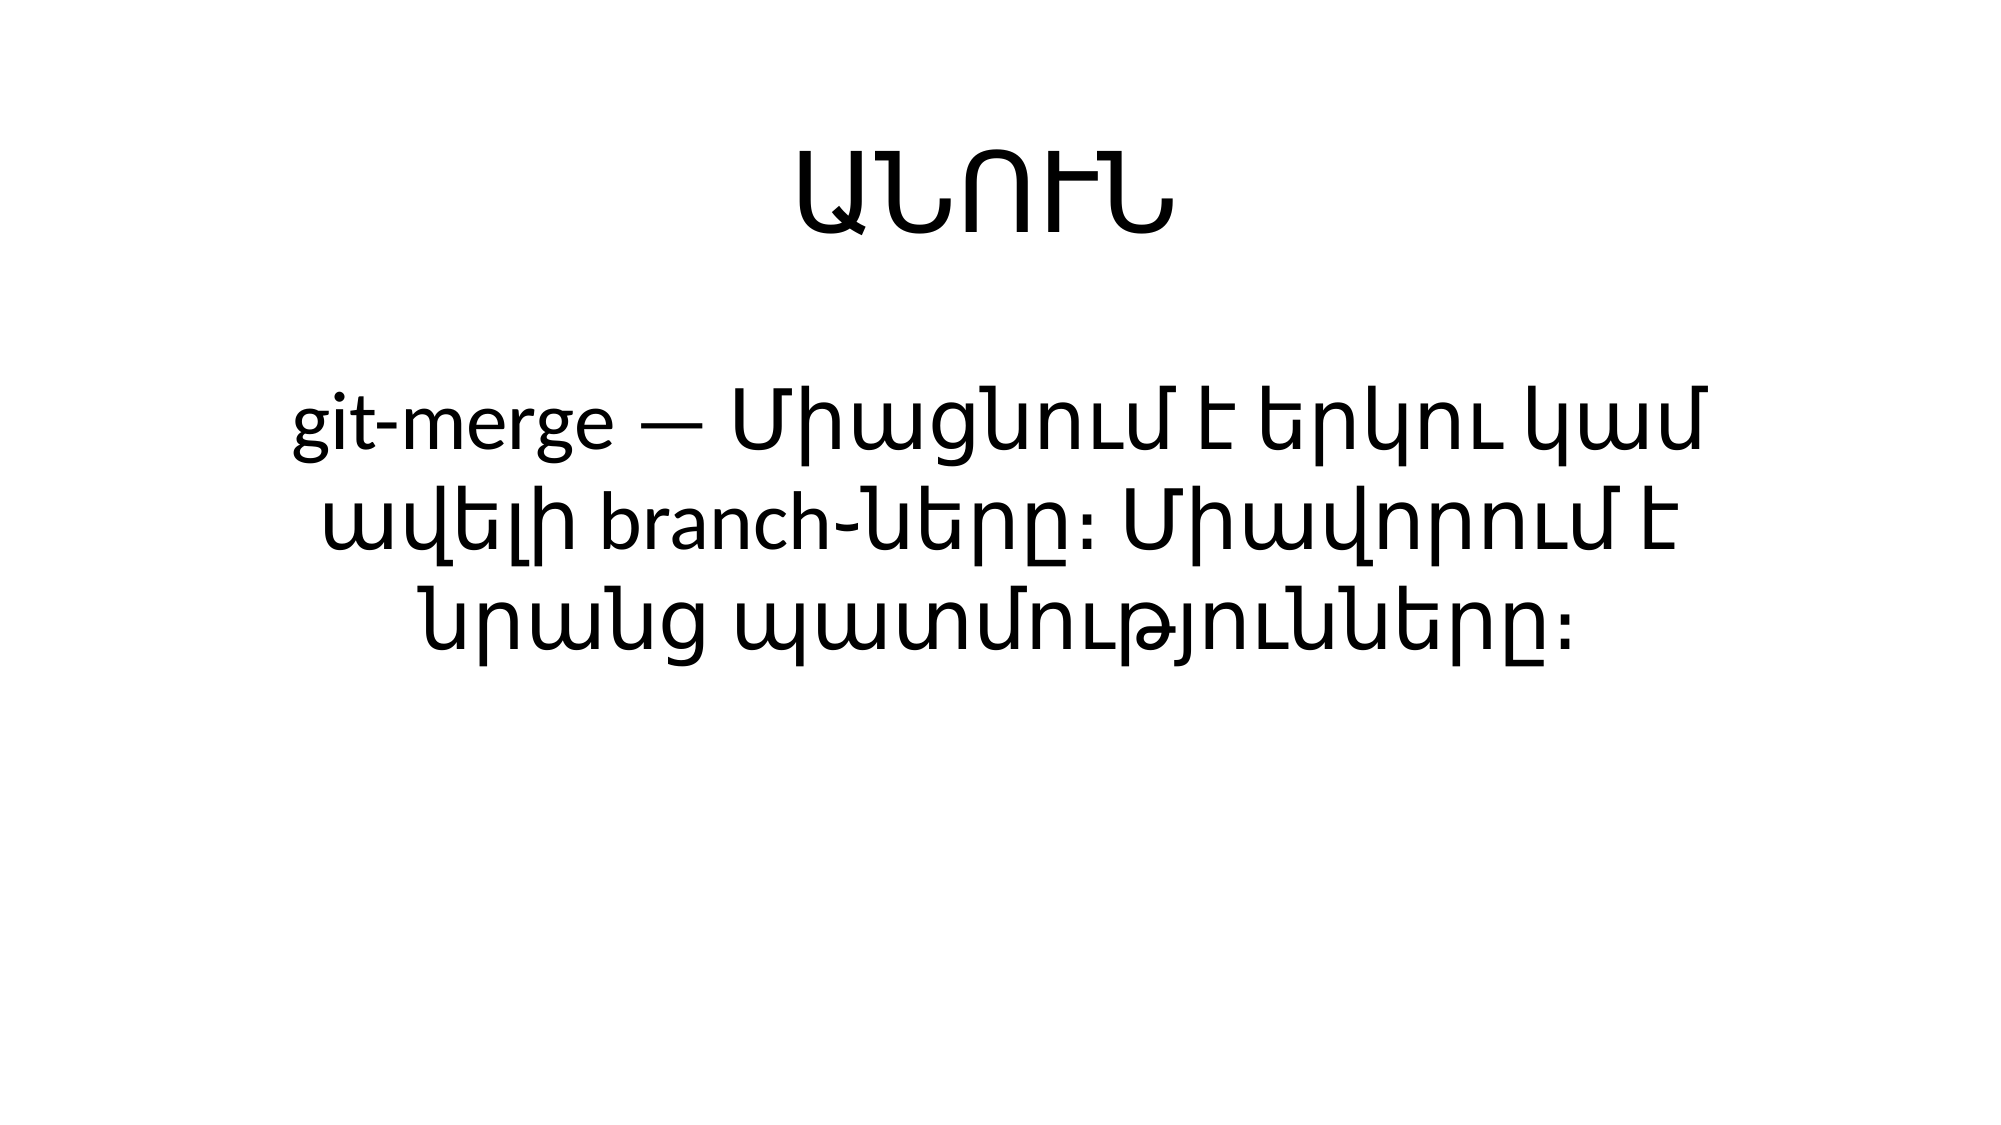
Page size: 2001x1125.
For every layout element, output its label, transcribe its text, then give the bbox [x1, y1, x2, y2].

subtitle git-merge — Միացնում է երկու կամ ավելի branch֊ները։ Միավորում է նրանց պատմությունները։ [249, 359, 1750, 631]
title ԱՆՈՒՆ [234, 113, 1735, 263]
